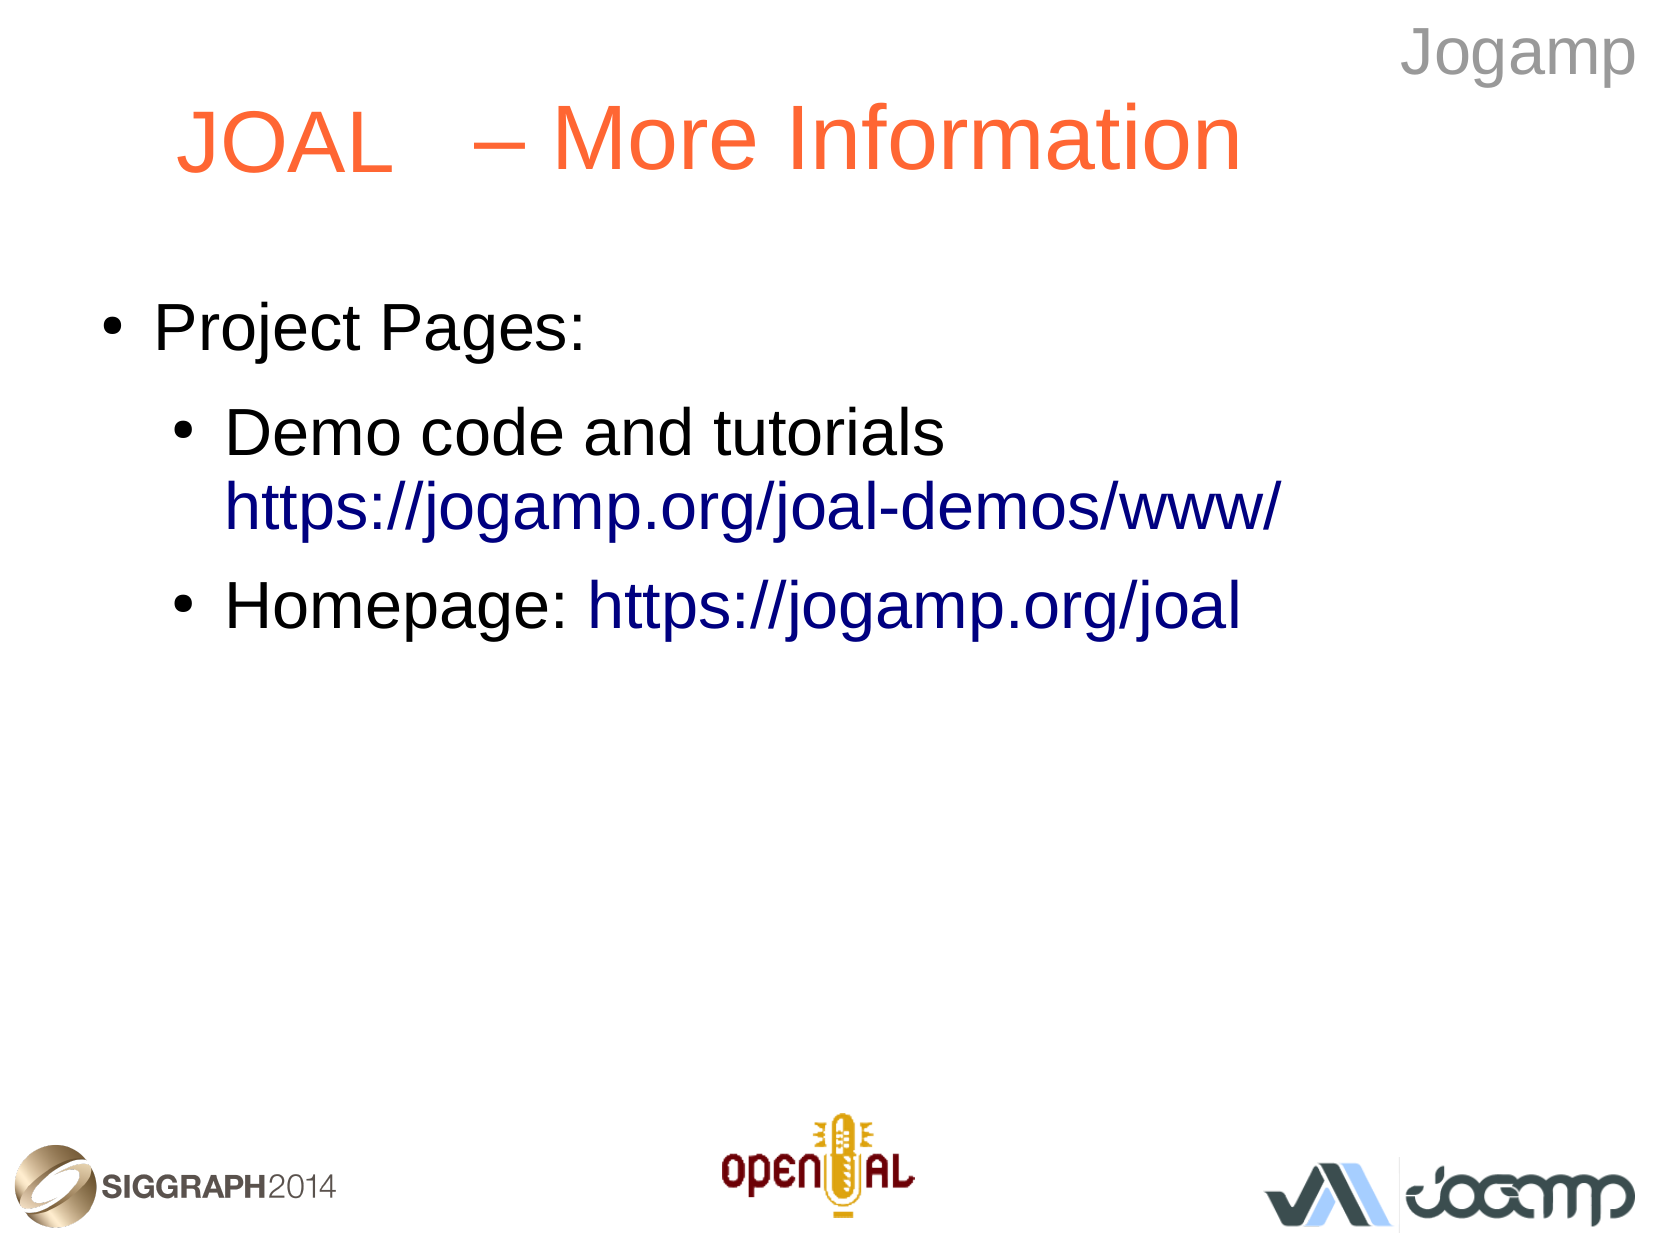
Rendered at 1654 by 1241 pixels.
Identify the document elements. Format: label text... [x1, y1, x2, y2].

title JOAL [0, 73, 1050, 212]
text_box Jogamp [1385, 6, 1654, 112]
list Project Pages: Demo code and tutorialshttps://jogamp.org/joal-demos/www/ Homepage: https://jogamp.org/joal [82, 290, 1572, 1109]
text_box – More Information [459, 86, 1260, 190]
picture [7, 1133, 343, 1239]
picture [722, 1113, 915, 1218]
picture [1262, 1157, 1635, 1233]
